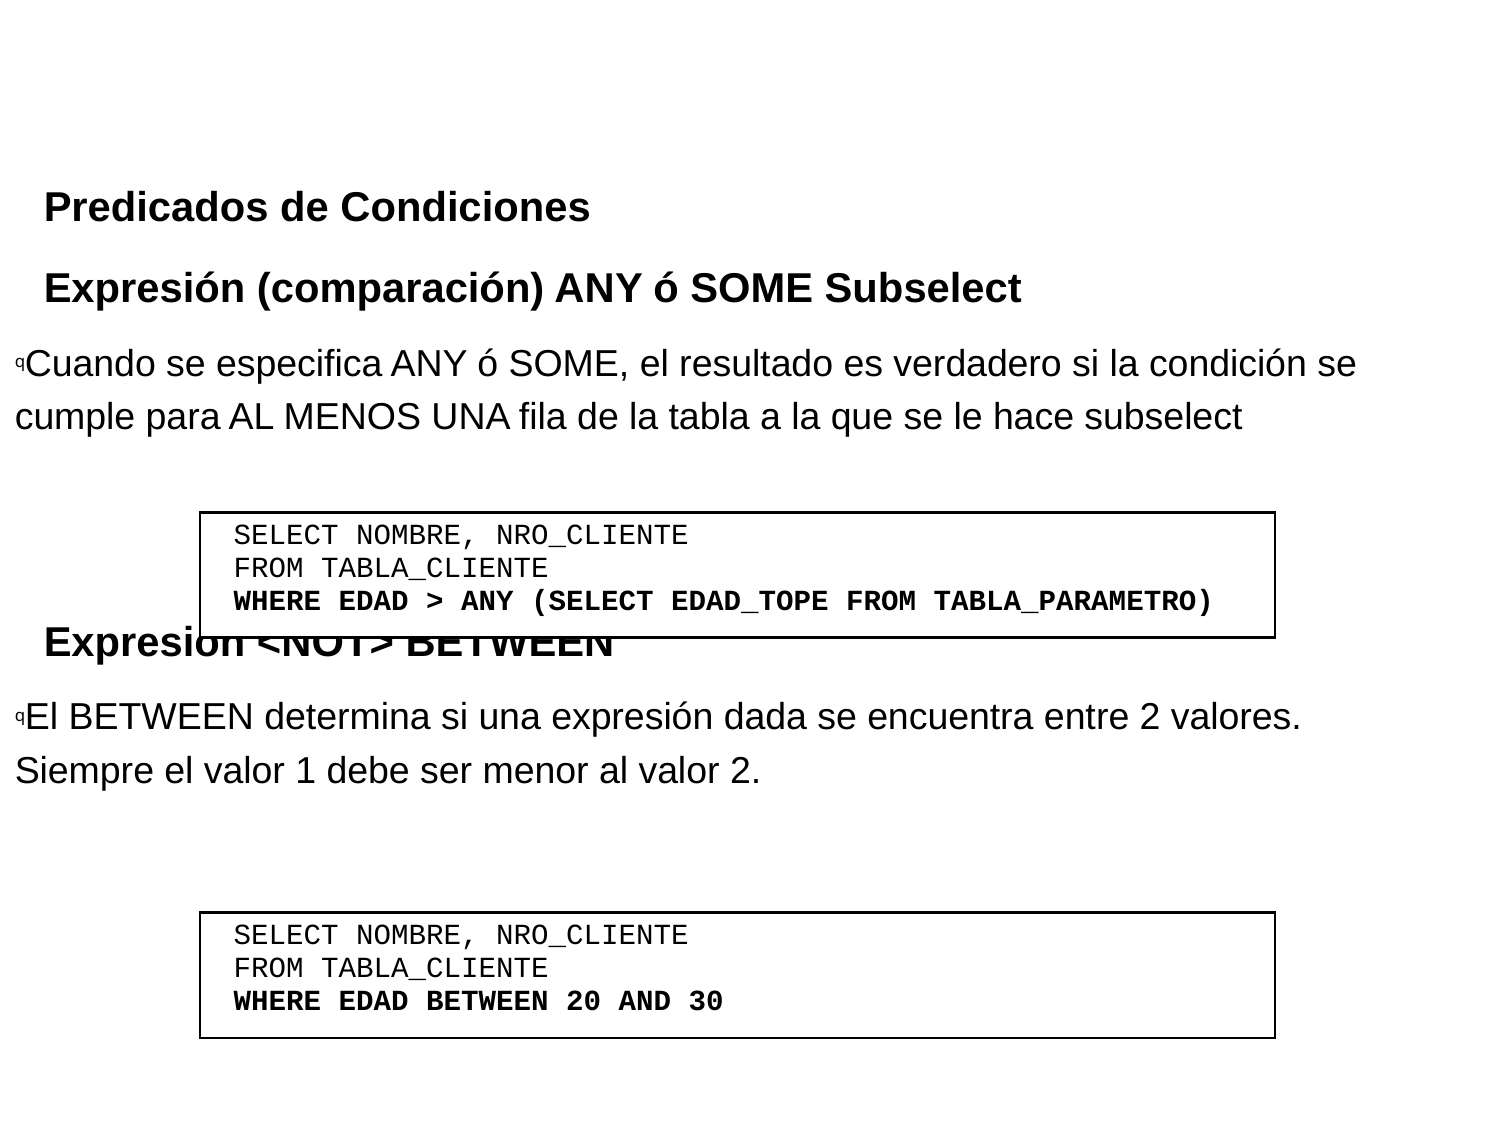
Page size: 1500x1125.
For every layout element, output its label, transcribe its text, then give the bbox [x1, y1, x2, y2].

text_box SELECT NOMBRE, NRO_CLIENTE FROM TABLA_CLIENTE WHERE EDAD BETWEEN 20 AND 30 [200, 912, 1276, 1038]
list Predicados de Condiciones Expresión (comparación) ANY ó SOME Subselect Cuando se especifica ANY ó SOME, el resultado es verdadero si la condición se cumple para AL MENOS UNA fila de la tabla a la que se le hace subselect Expresión <NOT> BETWEEN El BETWEEN determina si una expresión dada se encuentra entre 2 valores. Siempre el valor 1 debe ser menor al valor 2. [0, 162, 1401, 951]
text_box SELECT NOMBRE, NRO_CLIENTE FROM TABLA_CLIENTE WHERE EDAD > ANY (SELECT EDAD_TOPE FROM TABLA_PARAMETRO) [200, 512, 1276, 638]
